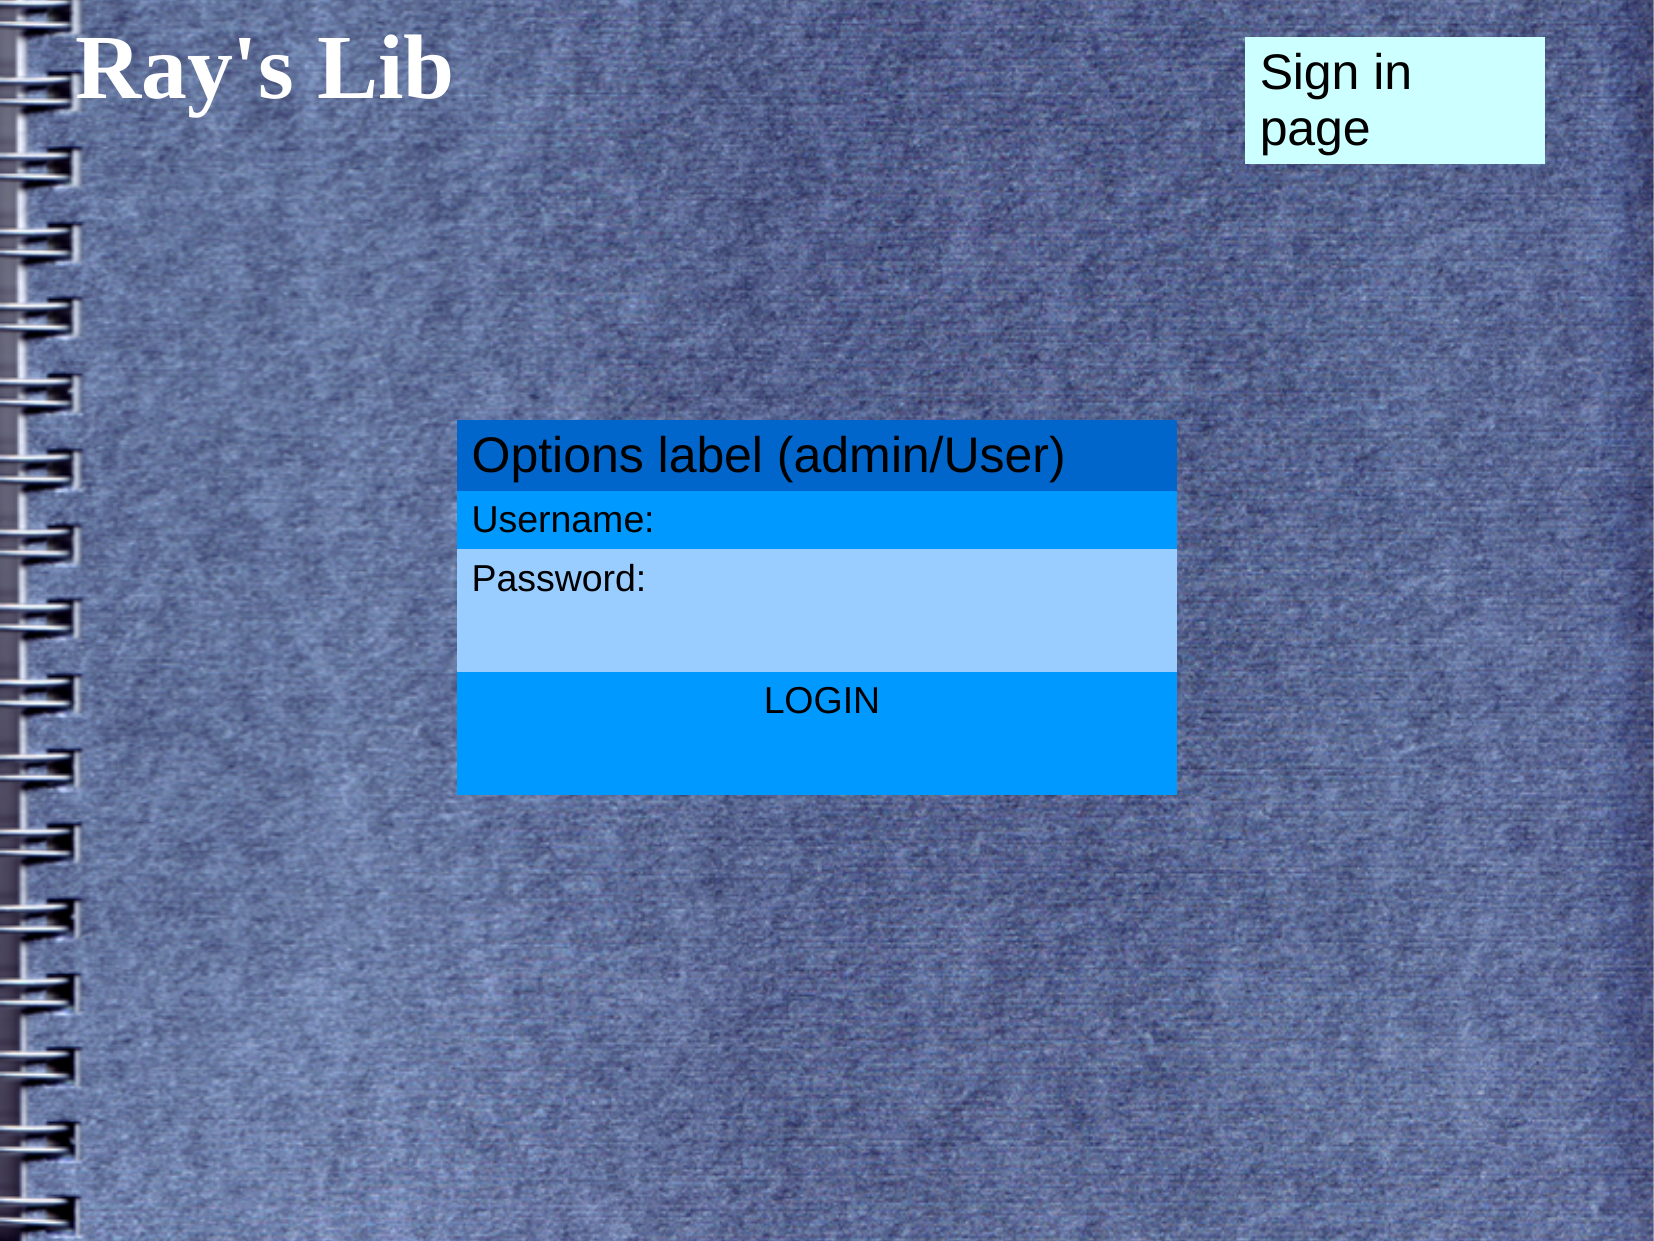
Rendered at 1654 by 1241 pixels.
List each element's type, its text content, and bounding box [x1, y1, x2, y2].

table_cell Username: [457, 491, 1177, 549]
table_header Sign in page [1245, 37, 1545, 164]
picture [0, 0, 1654, 1241]
title Ray's Lib [75, 0, 496, 136]
table_cell LOGIN [457, 672, 1177, 795]
table_header Options label (admin/User) [457, 420, 1177, 491]
table_cell Password: [457, 549, 1177, 672]
